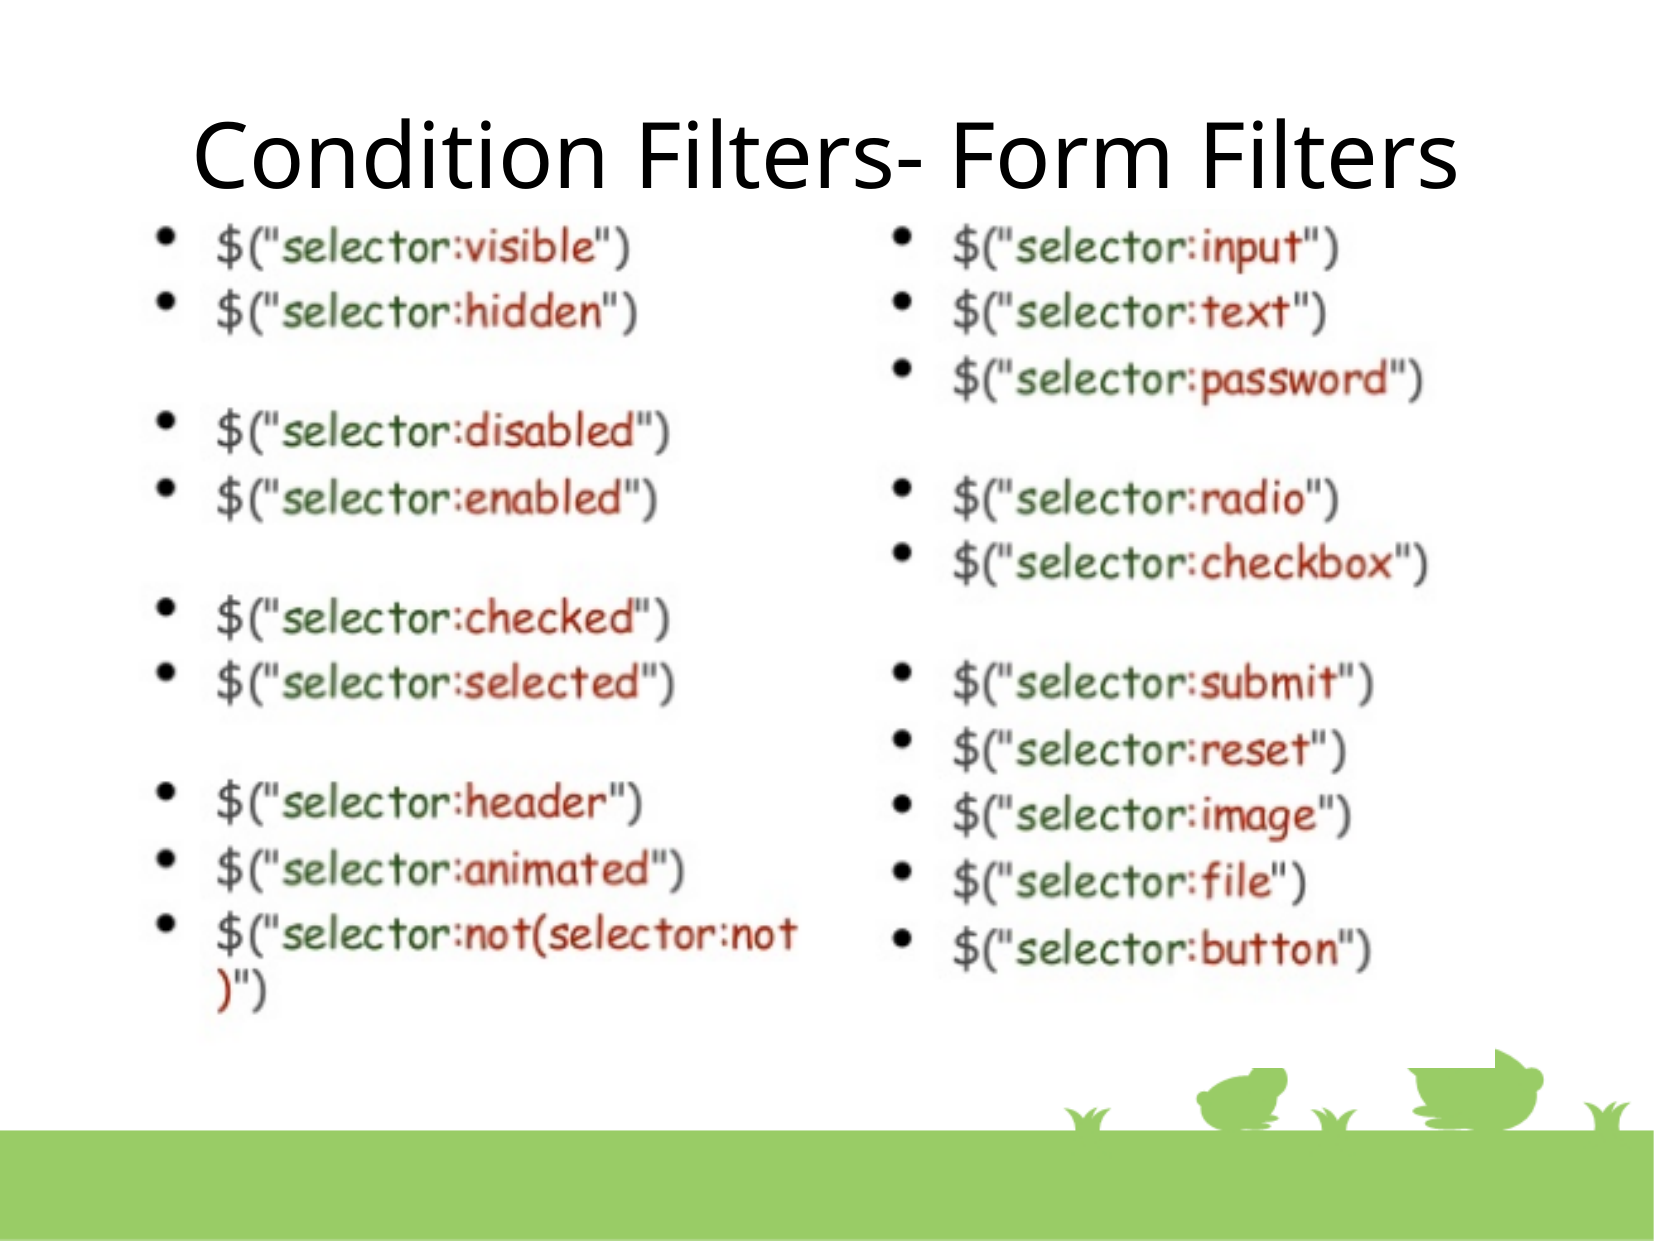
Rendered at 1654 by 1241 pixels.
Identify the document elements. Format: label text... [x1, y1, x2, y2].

picture [0, 0, 1654, 1241]
title Condition Filters- Form Filters [82, 49, 1571, 257]
